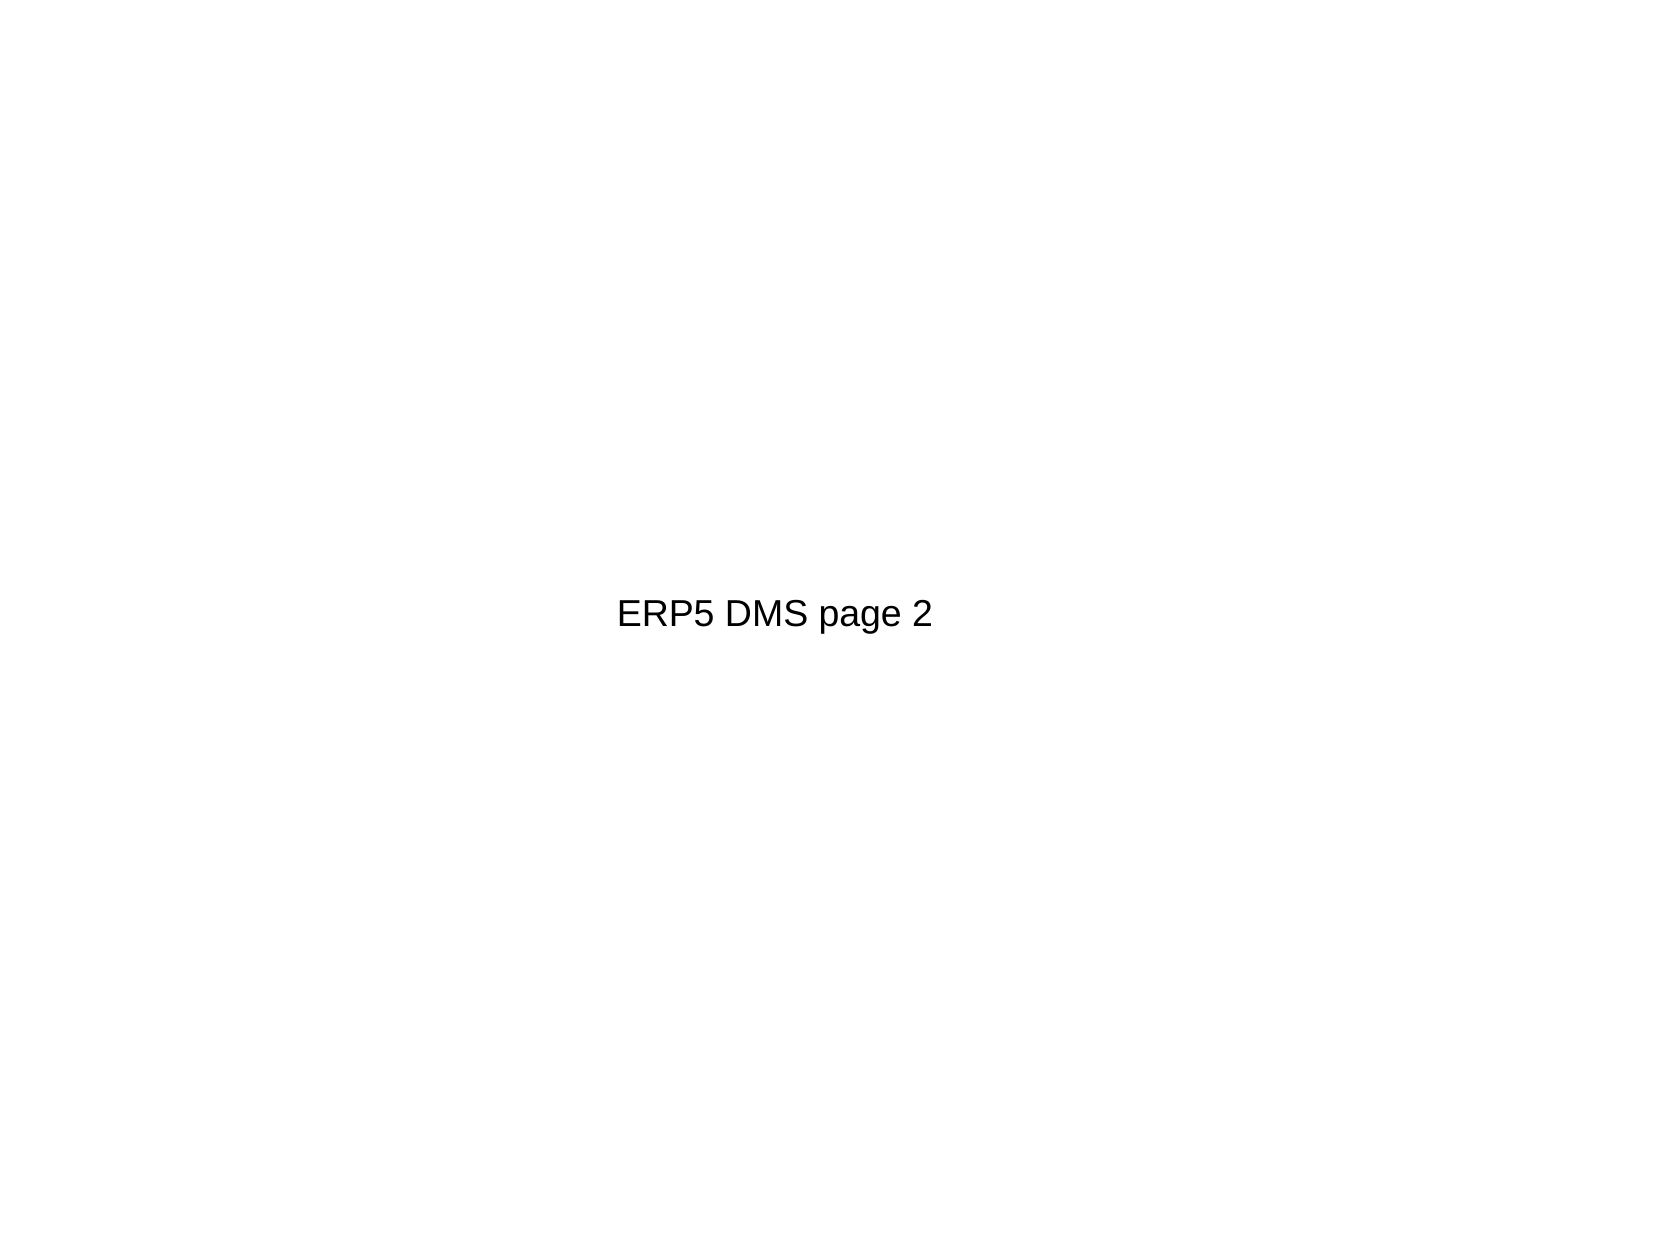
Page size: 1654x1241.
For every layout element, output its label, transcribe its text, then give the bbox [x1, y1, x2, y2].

text_box ERP5 DMS page 2 [602, 584, 1054, 656]
